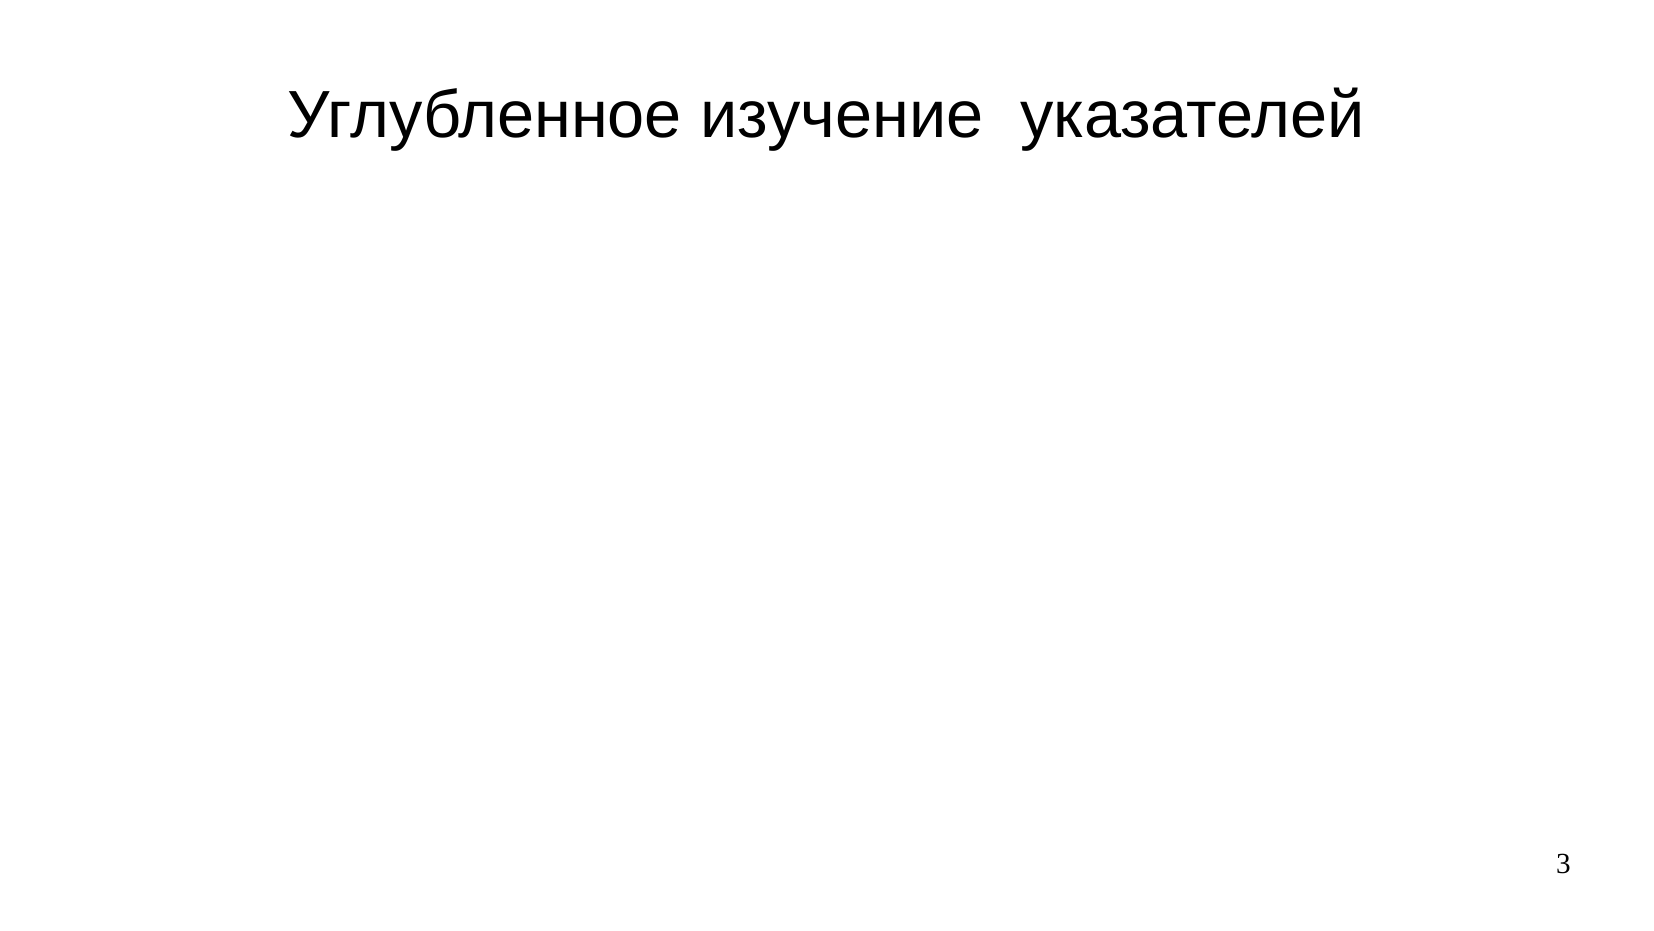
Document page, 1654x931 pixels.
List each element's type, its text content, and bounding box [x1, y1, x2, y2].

title Углубленное изучение указателей [82, 37, 1571, 193]
